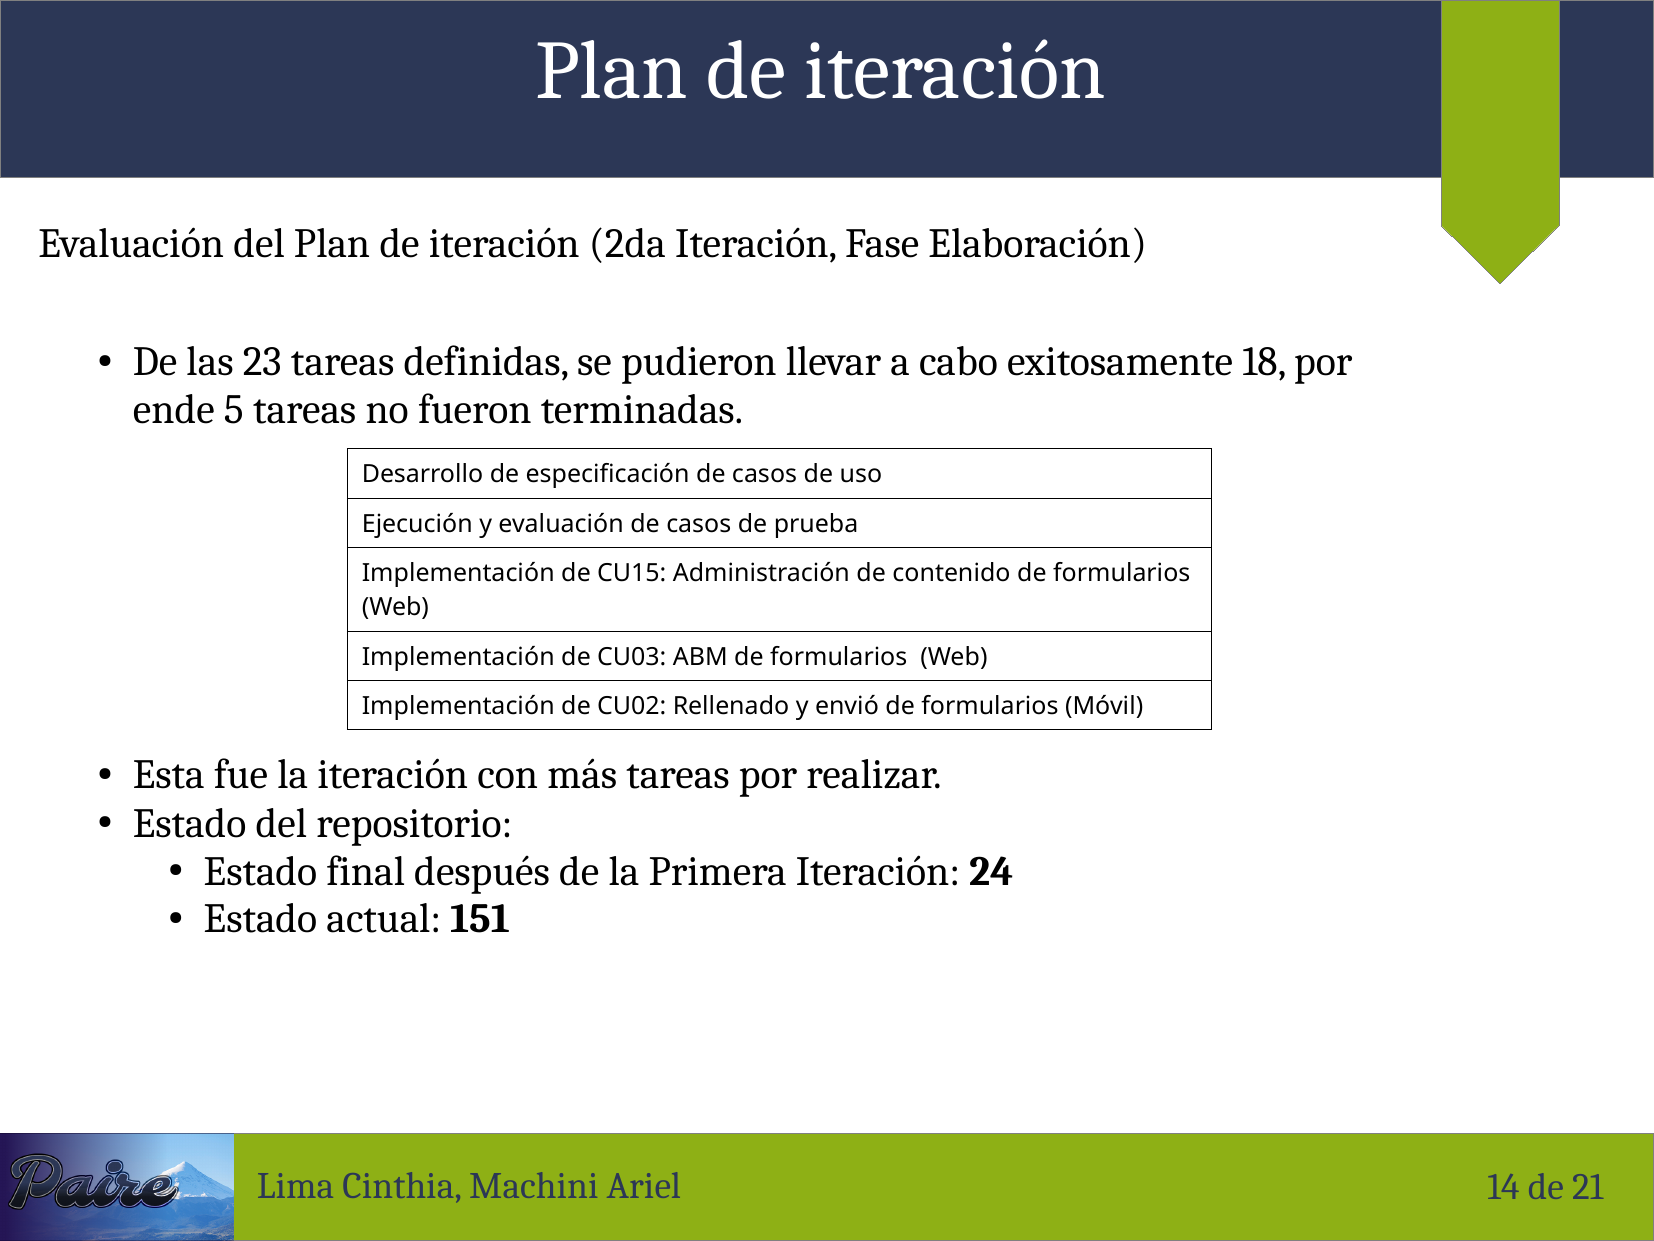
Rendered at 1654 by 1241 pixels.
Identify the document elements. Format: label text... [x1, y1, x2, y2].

table_cell Implementación de CU02: Rellenado y envió de formularios (Móvil) [348, 681, 1211, 729]
text_box Evaluación del Plan de iteración (2da Iteración, Fase Elaboración) [23, 212, 1359, 296]
text_box [234, 1133, 1654, 1241]
table_cell Ejecución y evaluación de casos de prueba [348, 499, 1211, 547]
text_box <number> de 21 [1464, 1158, 1654, 1241]
table_cell Implementación de CU03: ABM de formularios (Web) [348, 632, 1211, 680]
picture [0, 1133, 234, 1241]
text_box Plan de iteración [342, 15, 1300, 130]
table_cell Implementación de CU15: Administración de contenido de formularios (Web) [348, 548, 1211, 631]
table_header Desarrollo de especificación de casos de uso [348, 449, 1211, 498]
text_box Lima Cinthia, Machini Ariel [242, 1157, 715, 1217]
text_box [0, 0, 1654, 284]
text_box Esta fue la iteración con más tareas por realizar. Estado del repositorio: Estado final después de la Primera Iteración: 24 Estado actual: 151 [82, 744, 1430, 1003]
text_box De las 23 tareas definidas, se pudieron llevar a cabo exitosamente 18, por ende 5 tareas no fueron terminadas. [82, 330, 1430, 492]
